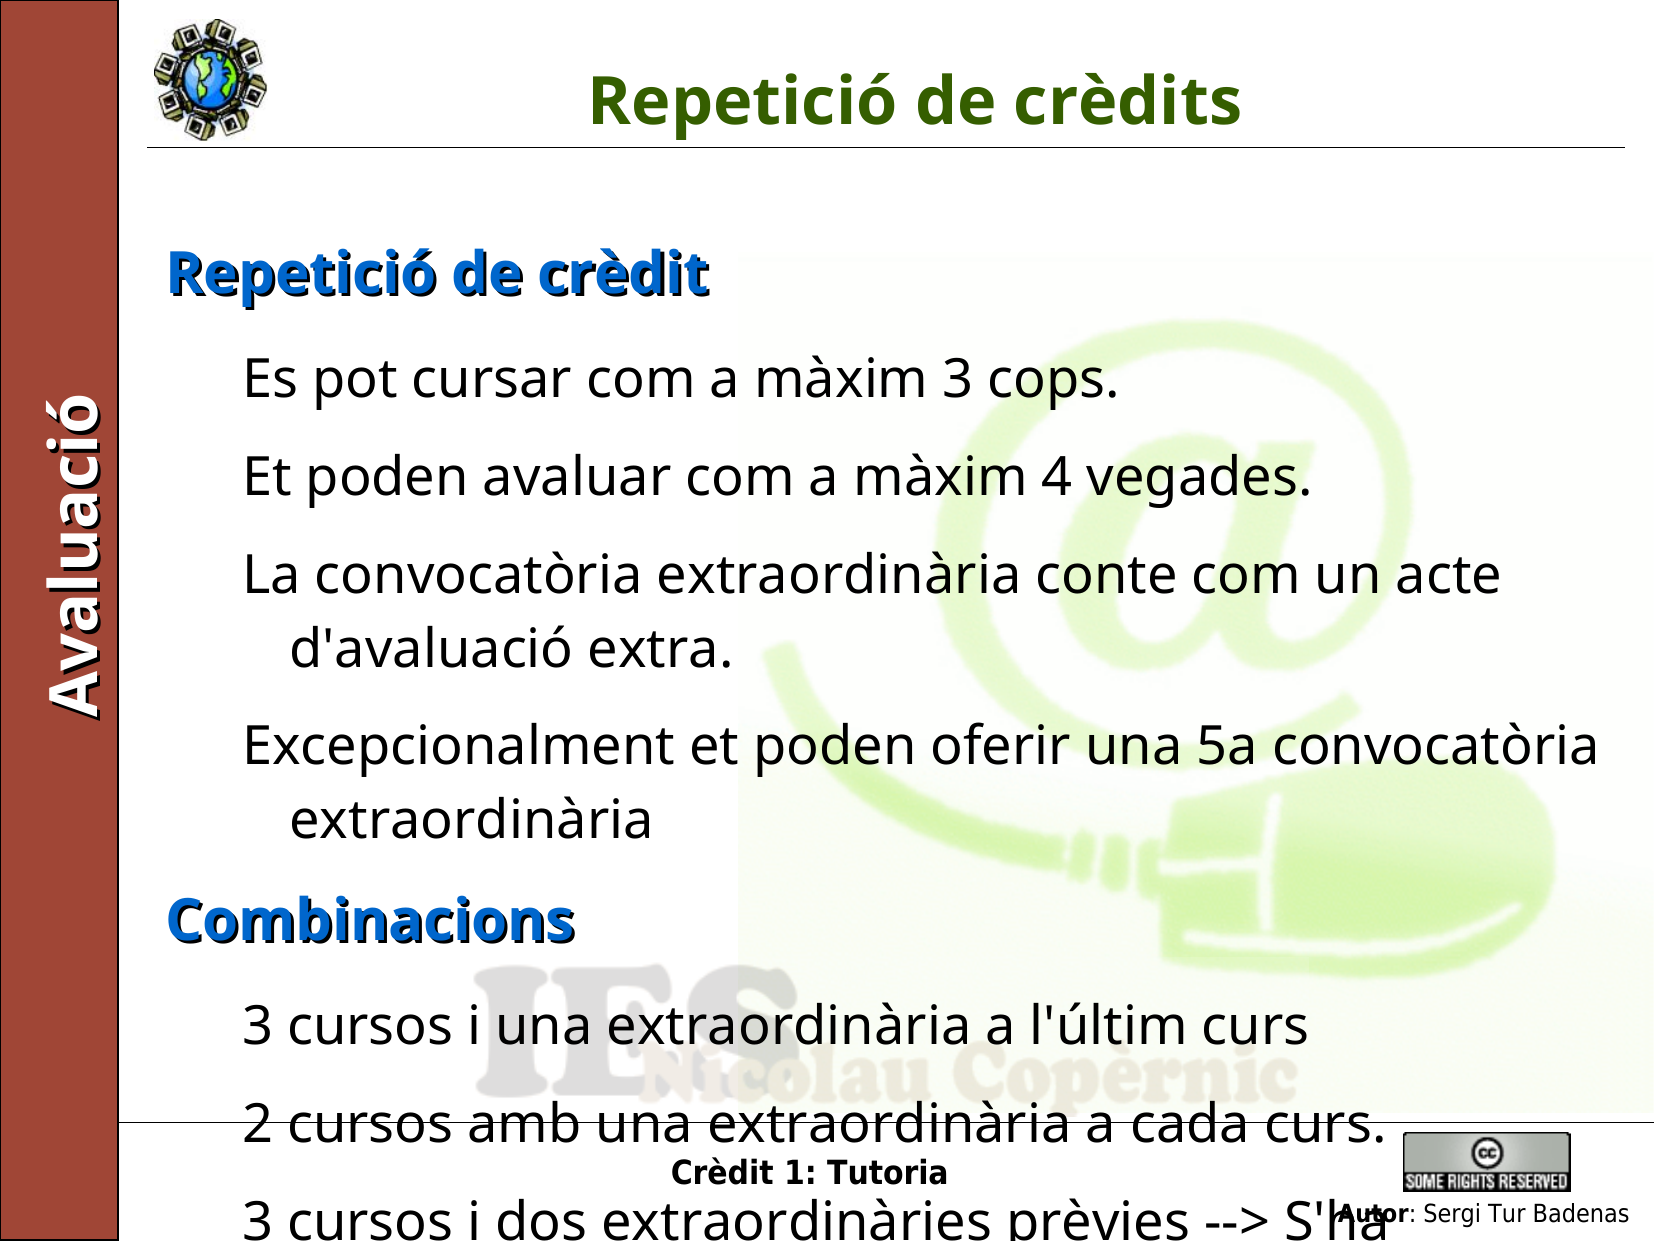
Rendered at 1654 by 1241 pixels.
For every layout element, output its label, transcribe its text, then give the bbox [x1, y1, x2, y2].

picture [1403, 1132, 1571, 1192]
list Repetició de crèdit Es pot cursar com a màxim 3 cops. Et poden avaluar com a màxim 4 vegades. La convocatòria extraordinària conte com un acte d'avaluació extra. Excepcionalment et poden oferir una 5a convocatòria extraordinària Combinacions 3 cursos i una extraordinària a l'últim curs 2 cursos amb una extraordinària a cada curs. 3 cursos i dos extraordinàries prèvies --> S'ha d'aprovar a la convocatòria ordinària de l'últim curs [147, 231, 1636, 1091]
picture [154, 19, 268, 142]
title Repetició de crèdits [171, 56, 1654, 141]
picture [466, 252, 1654, 1117]
